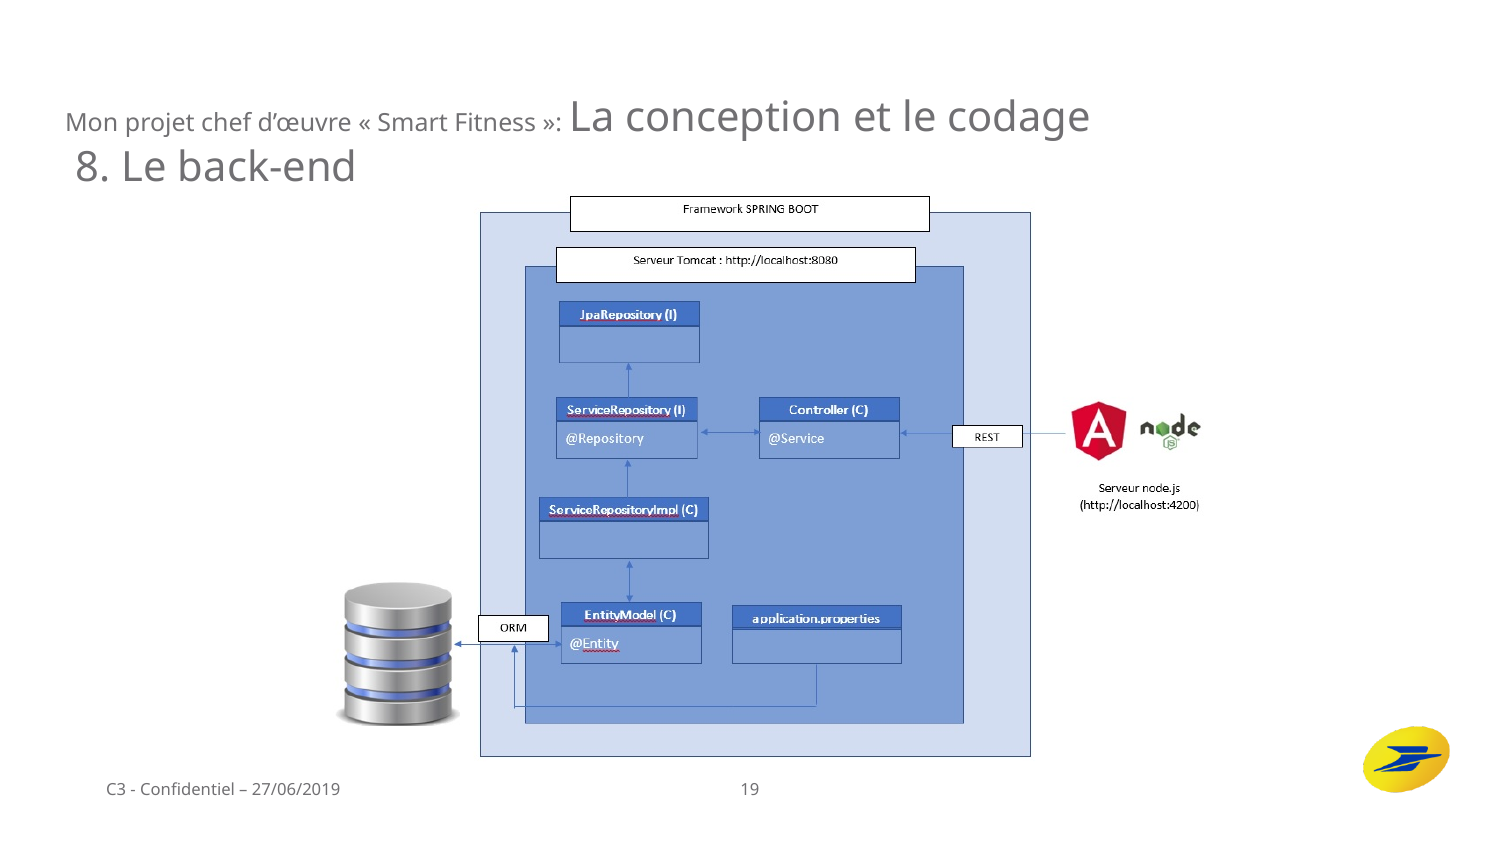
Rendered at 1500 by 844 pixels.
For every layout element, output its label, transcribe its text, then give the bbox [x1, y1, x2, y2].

title Mon projet chef d’œuvre « Smart Fitness »: La conception et le codage 8. Le back-end [64, 89, 1500, 169]
picture [319, 186, 1212, 774]
picture [1346, 702, 1465, 821]
